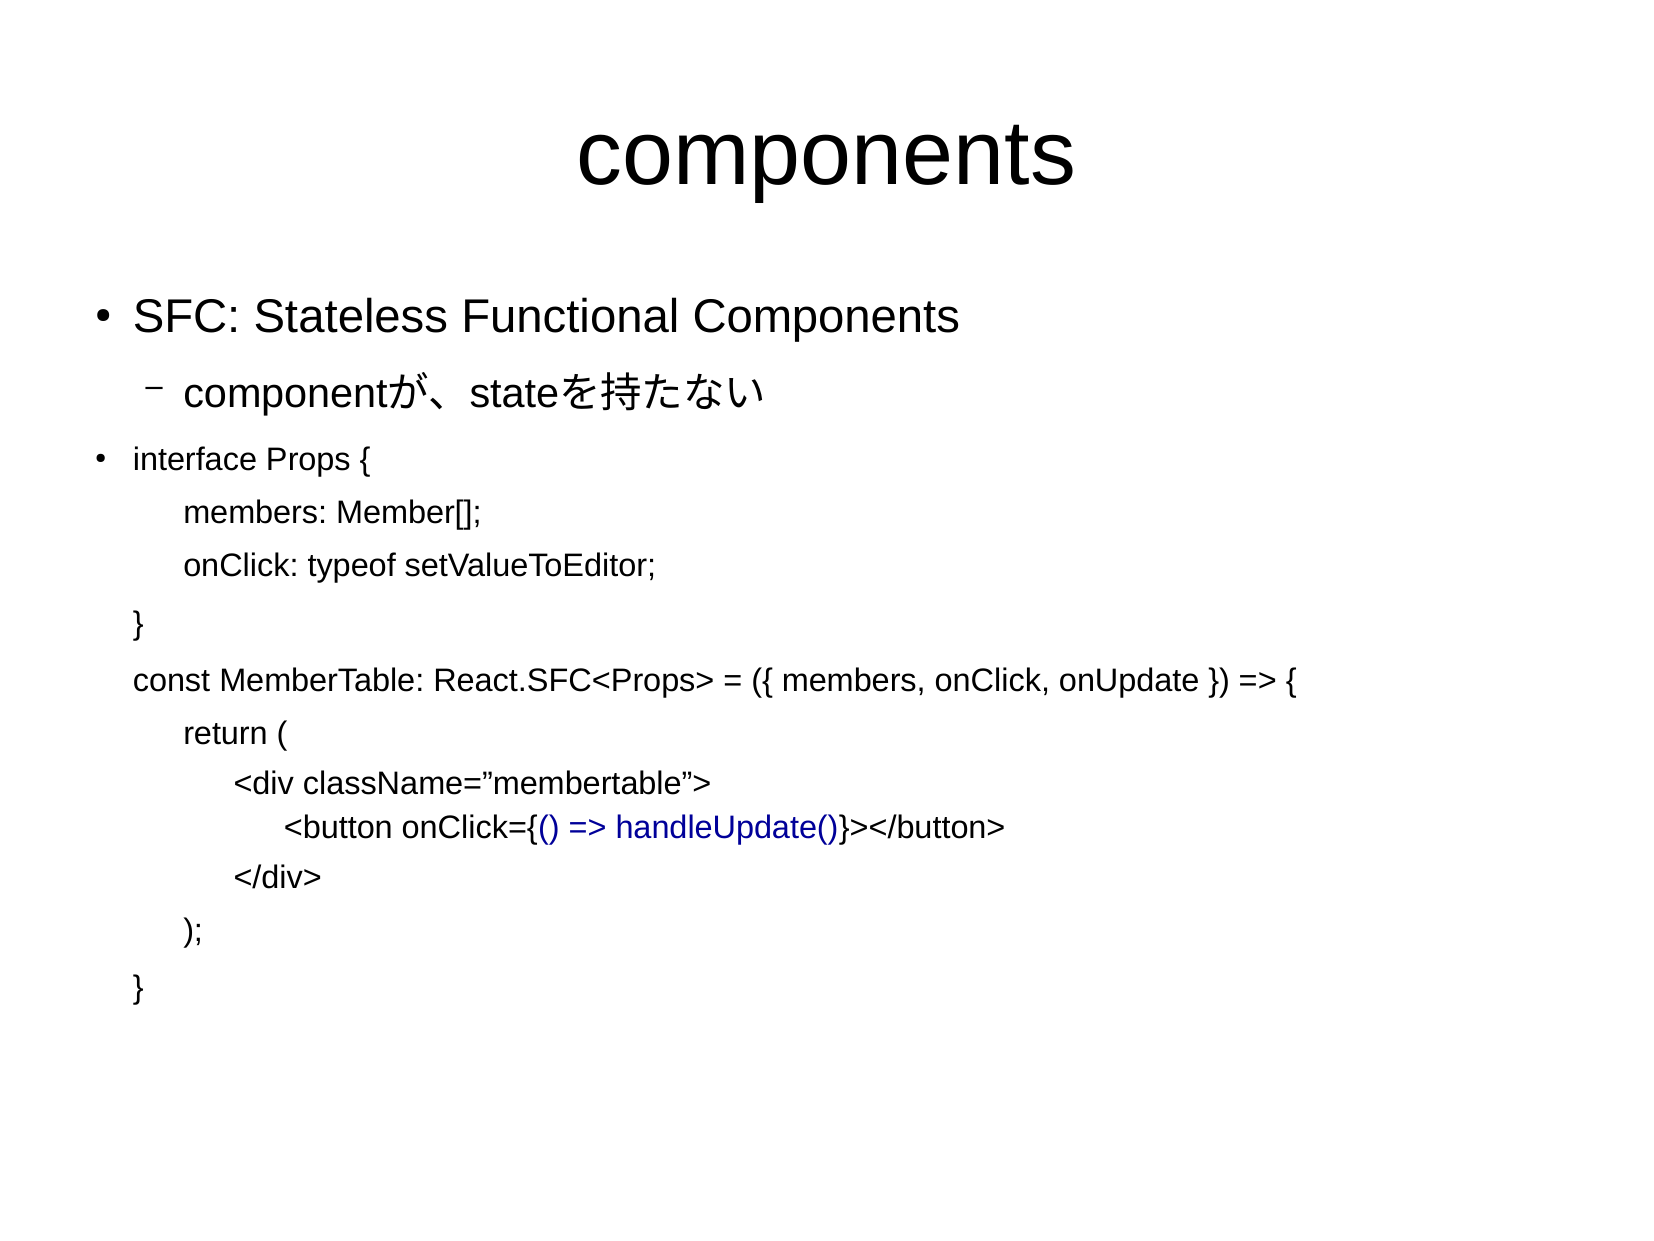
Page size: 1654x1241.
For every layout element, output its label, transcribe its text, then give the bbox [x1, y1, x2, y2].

list SFC: Stateless Functional Components componentが、stateを持たない interface Props { members: Member[]; onClick: typeof setValueToEditor; } const MemberTable: React.SFC<Props> = ({ members, onClick, onUpdate }) => { return ( <div className=”membertable”> <button onClick={() => handleUpdate()}></button> </div> ); } [82, 290, 1571, 1010]
title components [82, 49, 1571, 257]
